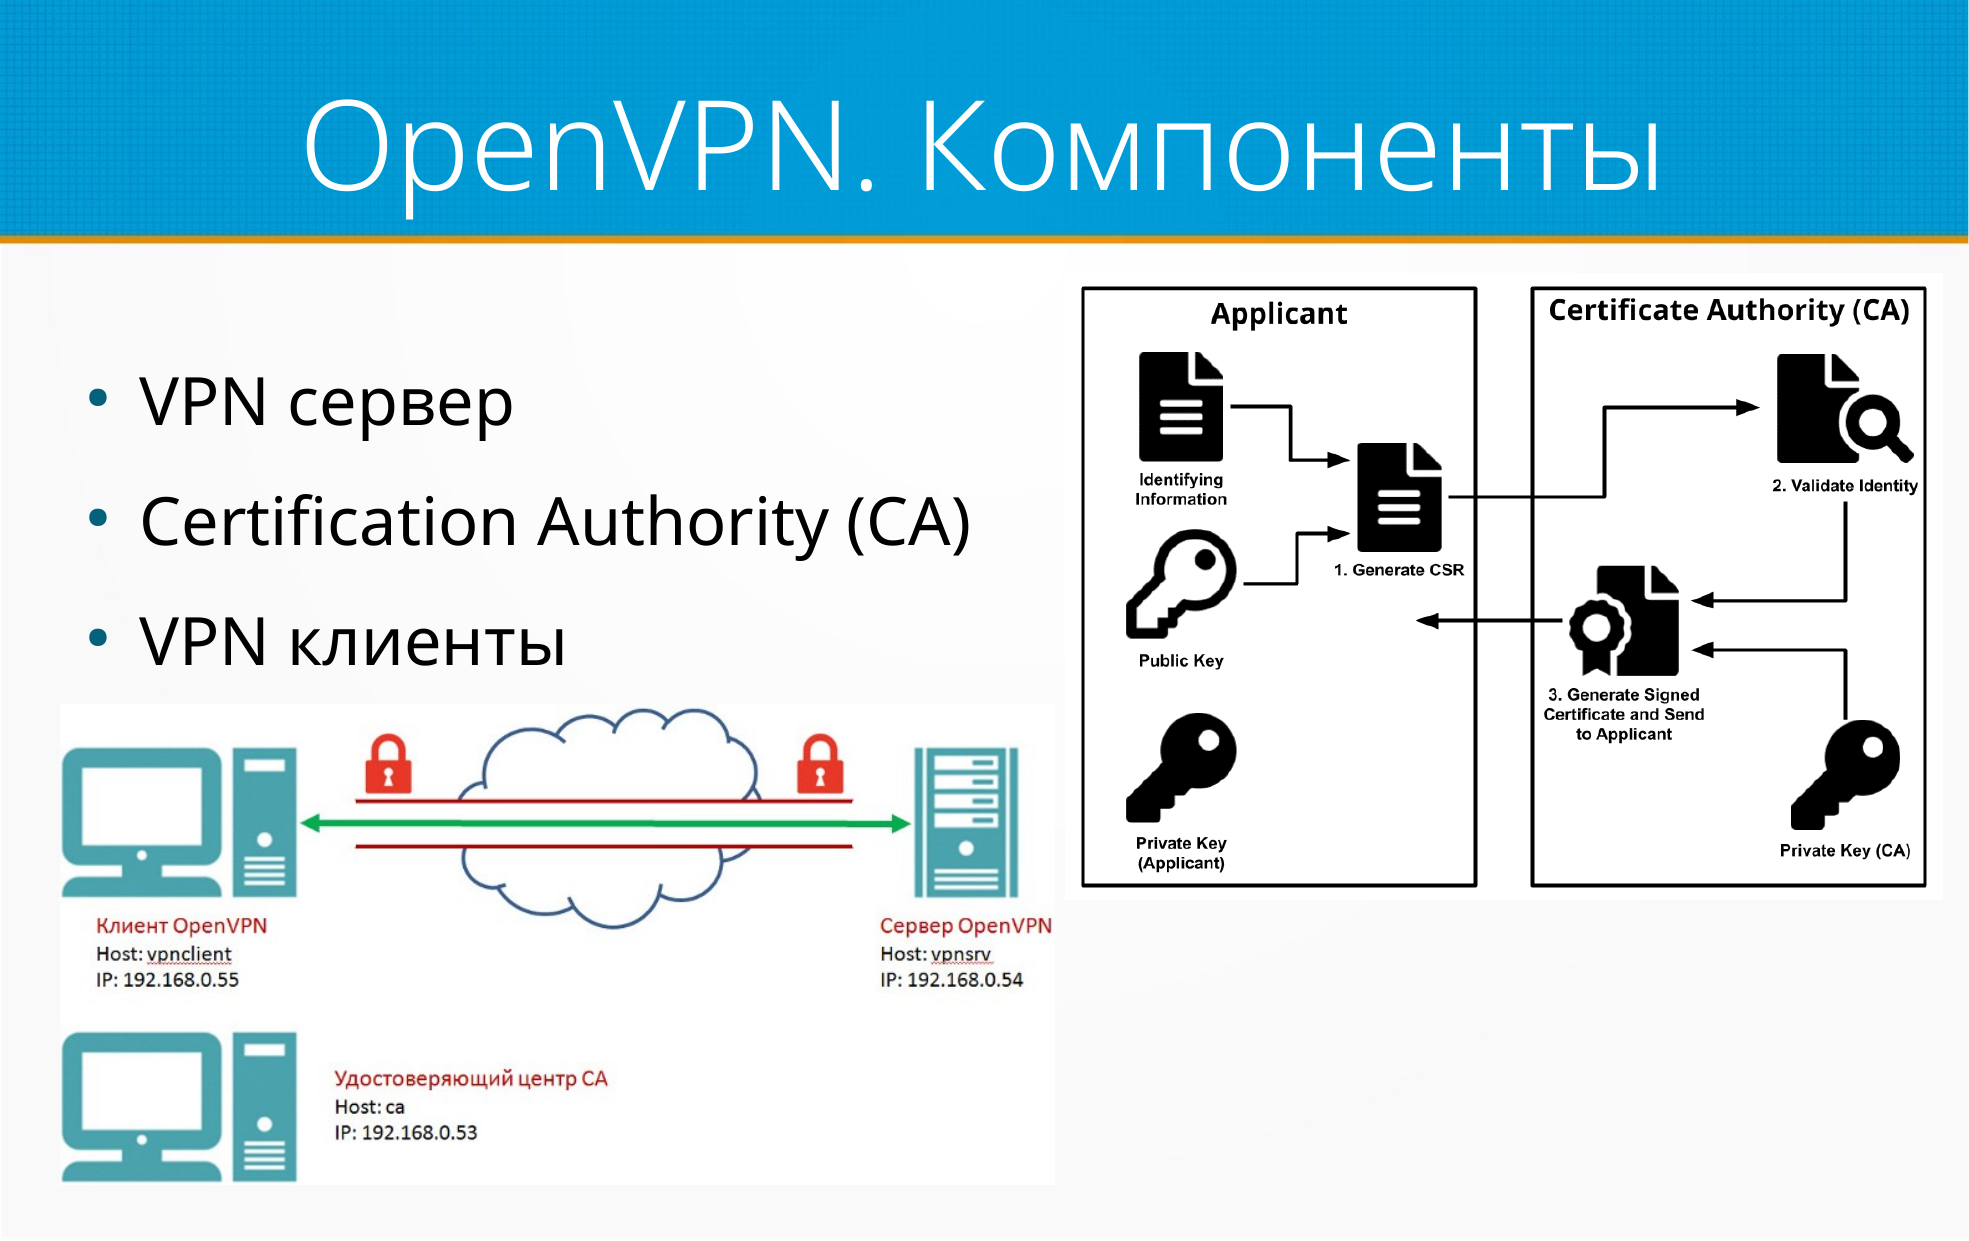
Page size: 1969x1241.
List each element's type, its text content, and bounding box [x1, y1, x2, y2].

picture [0, 233, 1969, 1241]
title OpenVPN. Компоненты [98, 19, 1870, 227]
list VPN сервер Certification Authority (CA) VPN клиенты [68, 233, 1043, 704]
